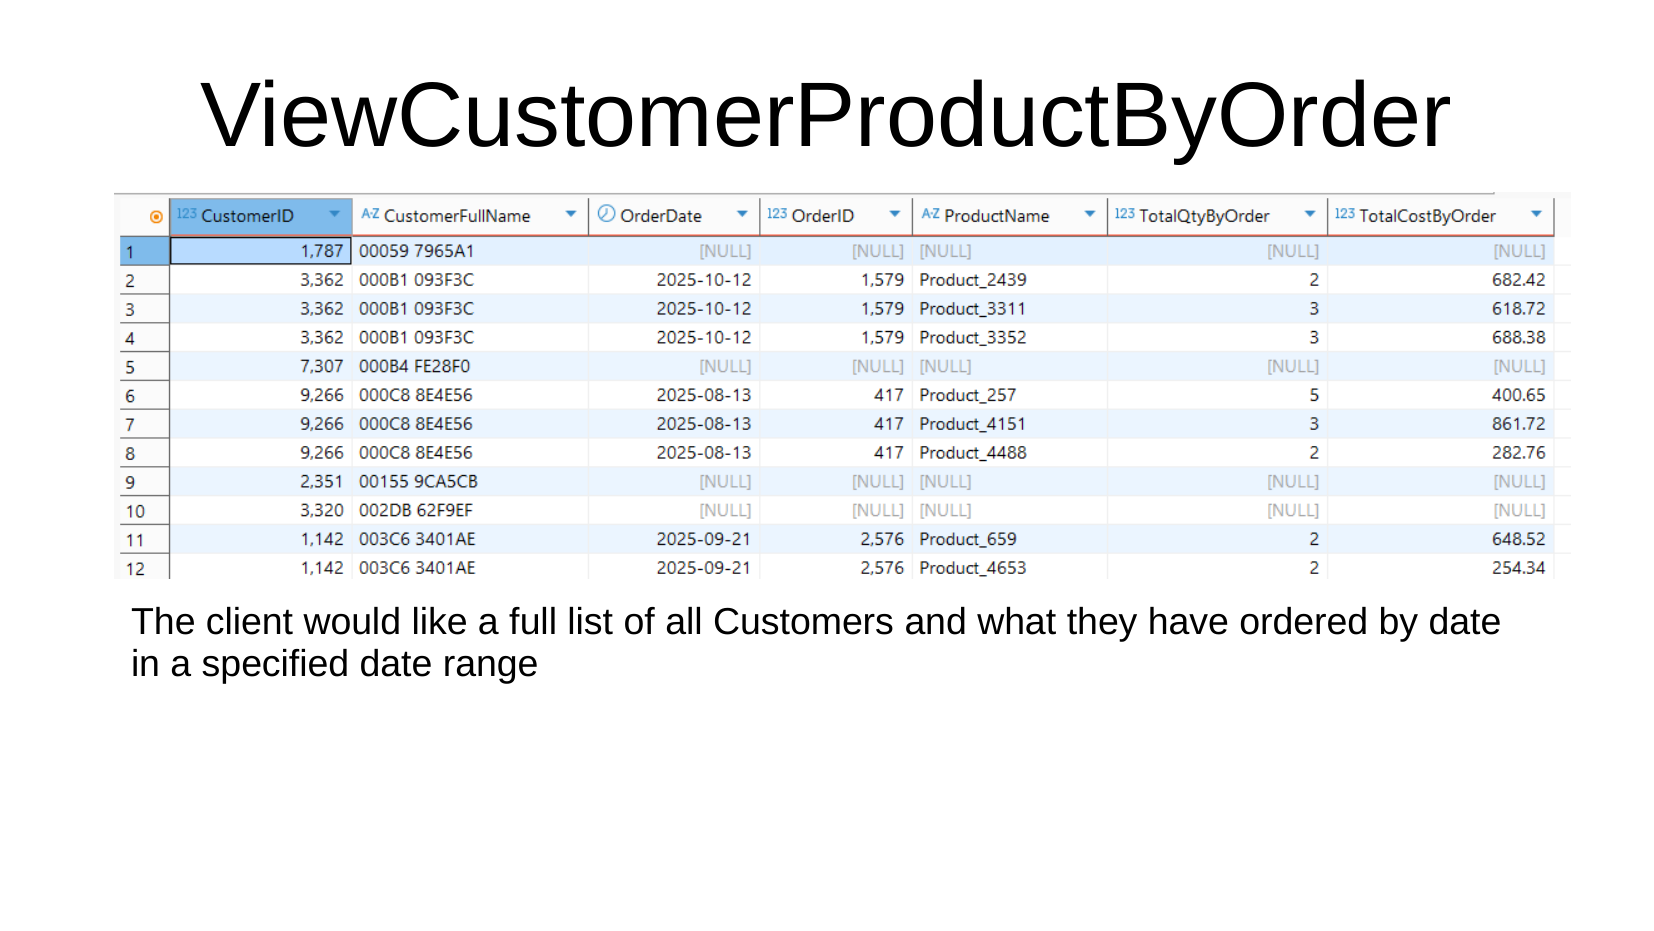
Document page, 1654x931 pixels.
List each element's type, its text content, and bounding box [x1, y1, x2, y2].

text_box The client would like a full list of all Customers and what they have ordered by date in a specified date range [116, 592, 1565, 739]
title ViewCustomerProductByOrder [82, 37, 1571, 193]
picture [114, 192, 1571, 579]
